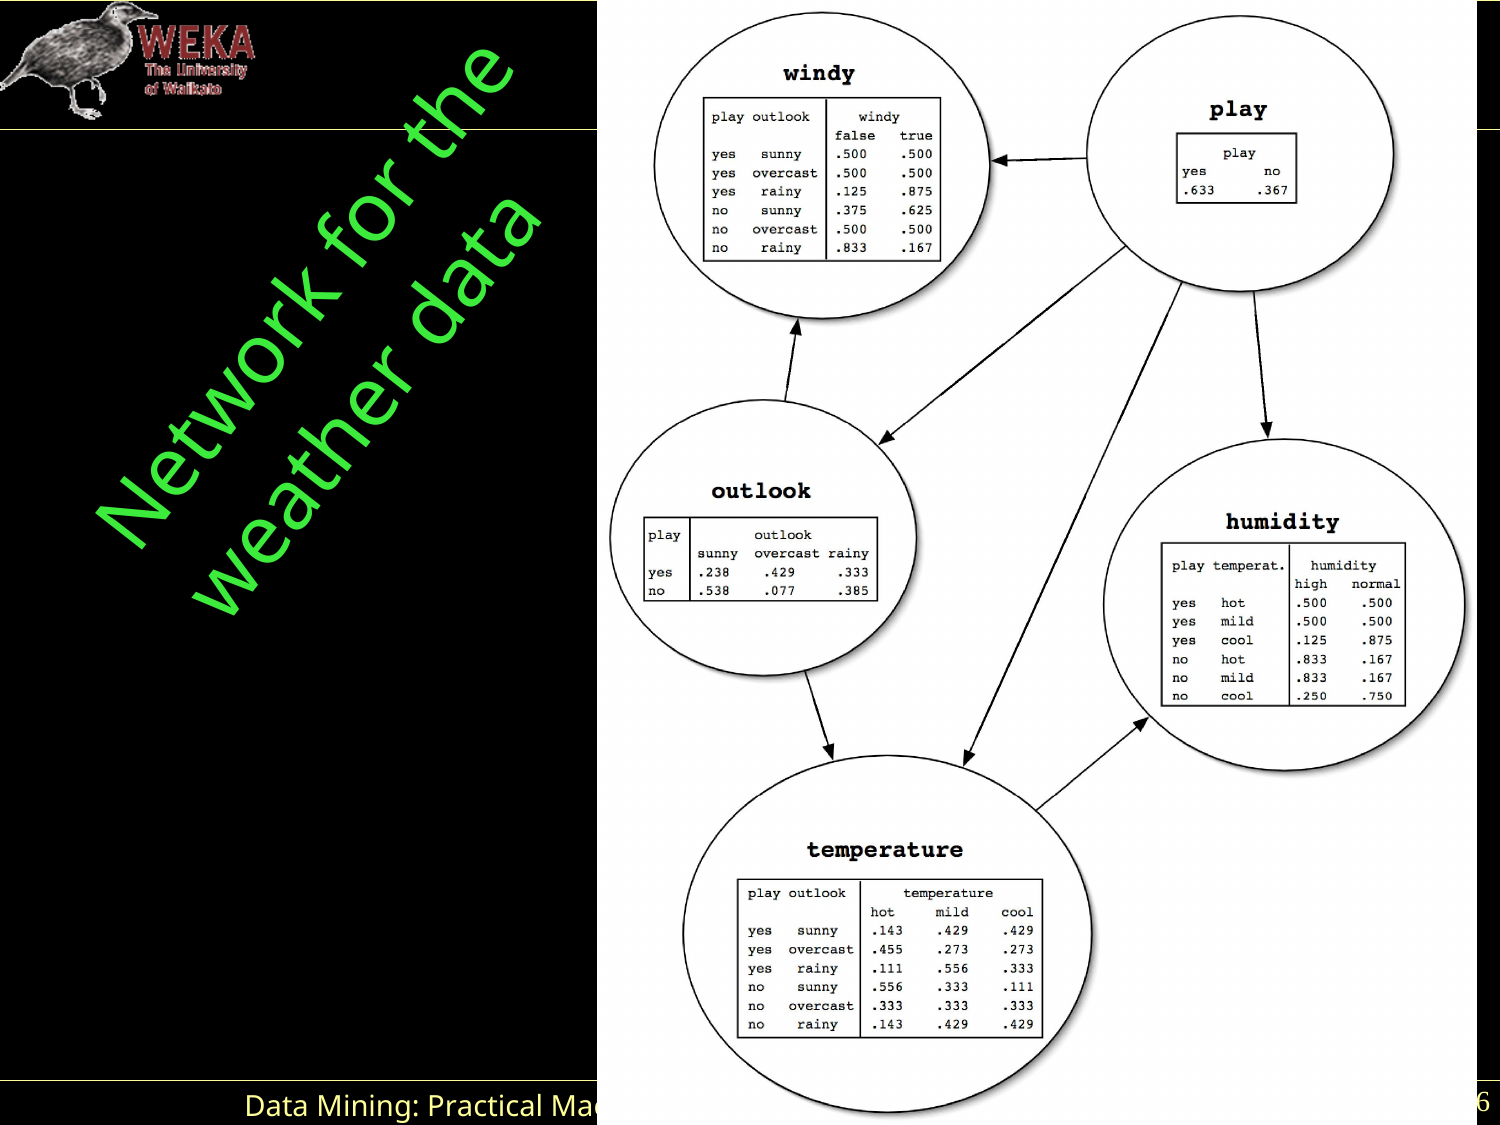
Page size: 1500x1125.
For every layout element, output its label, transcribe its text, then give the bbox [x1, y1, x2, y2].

picture [0, 1, 266, 129]
picture [597, 0, 1477, 1125]
title Network for the weather data [0, 0, 597, 768]
